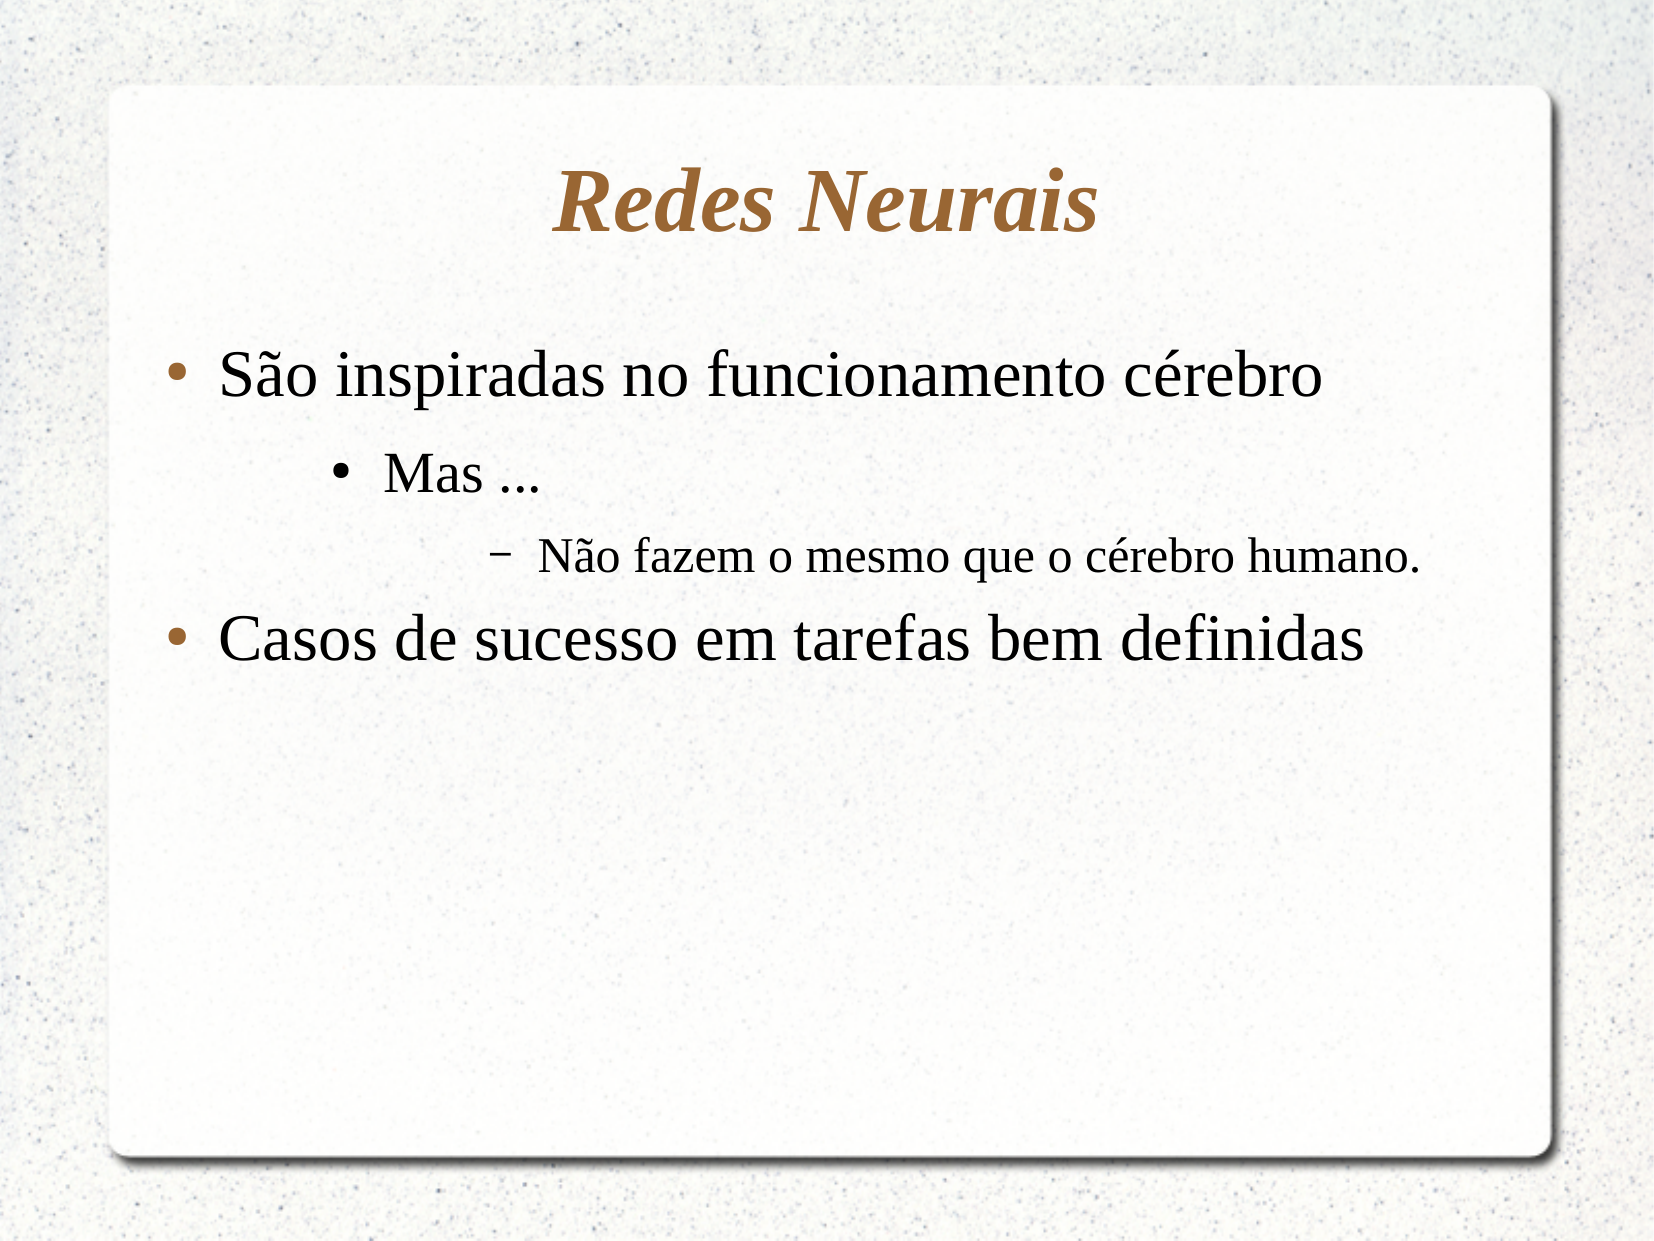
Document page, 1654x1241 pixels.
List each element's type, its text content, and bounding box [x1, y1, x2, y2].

picture [0, 0, 1654, 1241]
list São inspiradas no funcionamento cérebro Mas ... Não fazem o mesmo que o cérebro humano. Casos de sucesso em tarefas bem definidas [147, 336, 1506, 1241]
title Redes Neurais [118, 96, 1536, 304]
